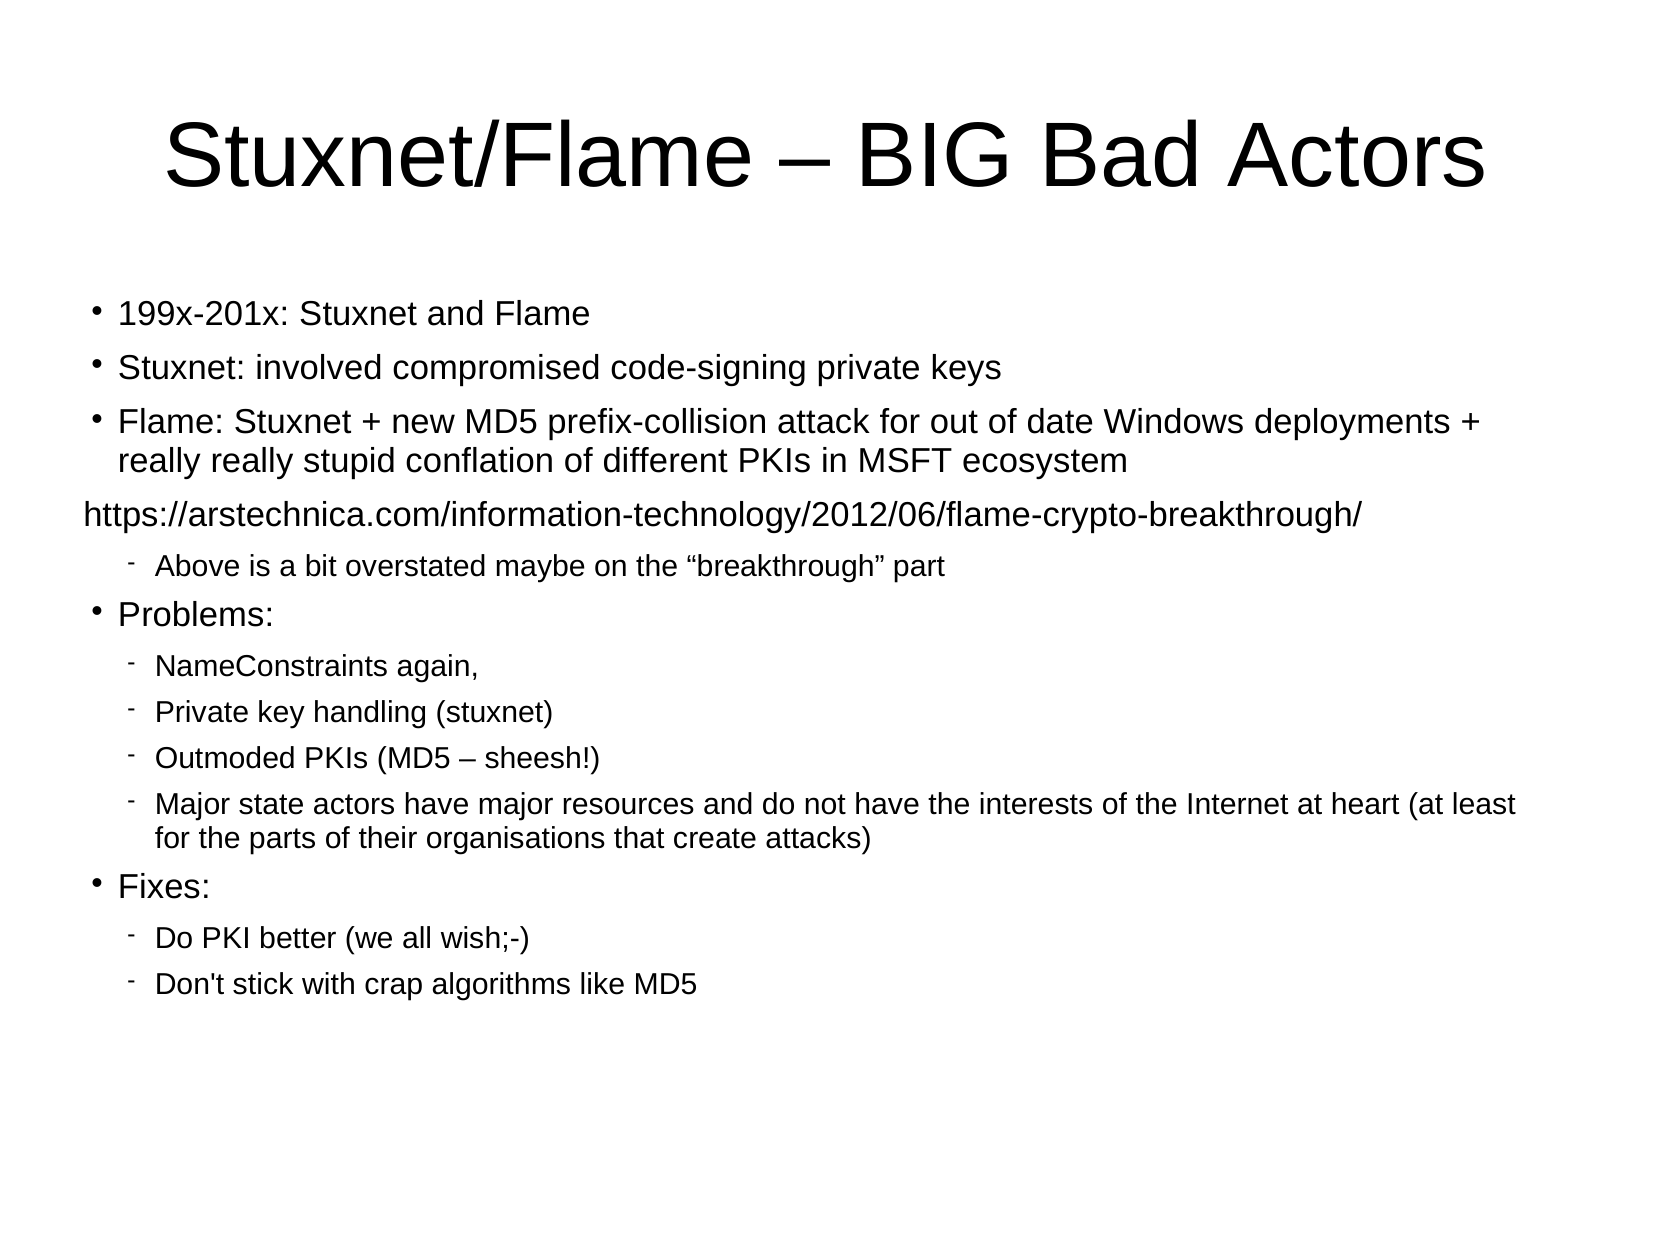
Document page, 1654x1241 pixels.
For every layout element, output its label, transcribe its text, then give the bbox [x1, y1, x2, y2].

title Stuxnet/Flame – BIG Bad Actors [82, 49, 1571, 257]
list 199x-201x: Stuxnet and Flame Stuxnet: involved compromised code-signing private keys Flame: Stuxnet + new MD5 prefix-collision attack for out of date Windows deployments + really really stupid conflation of different PKIs in MSFT ecosystem https://arstechnica.com/information-technology/2012/06/flame-crypto-breakthrough/ Above is a bit overstated maybe on the “breakthrough” part Problems: NameConstraints again, Private key handling (stuxnet) Outmoded PKIs (MD5 – sheesh!) Major state actors have major resources and do not have the interests of the Internet at heart (at least for the parts of their organisations that create attacks) Fixes: Do PKI better (we all wish;-) Don't stick with crap algorithms like MD5 [82, 290, 1538, 1010]
